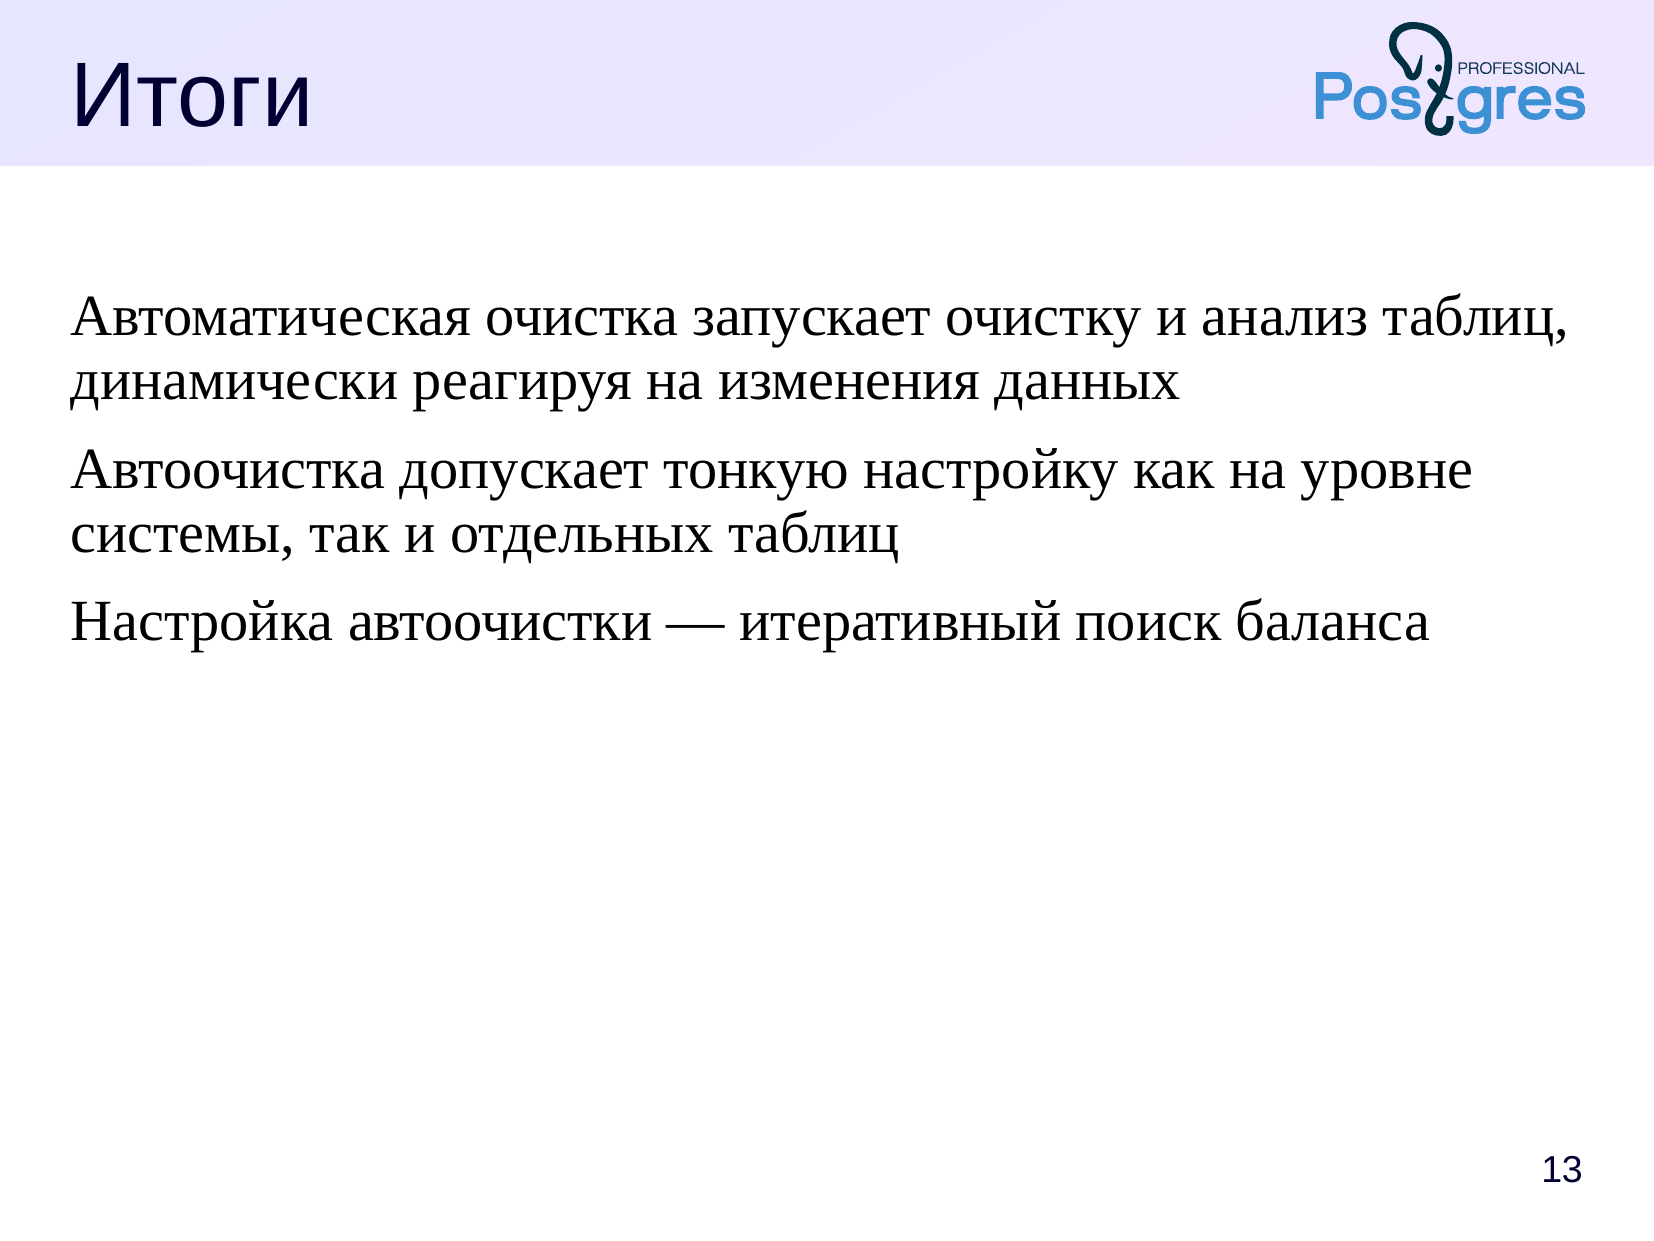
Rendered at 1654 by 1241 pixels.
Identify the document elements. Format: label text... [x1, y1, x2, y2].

list Автоматическая очистка запускает очистку и анализ таблиц, динамически реагируя на изменения данных Автоочистка допускает тонкую настройку как на уровне системы, так и отдельных таблиц Настройка автоочистки — итеративный поиск баланса [70, 283, 1583, 1134]
title Итоги [70, 43, 1241, 147]
